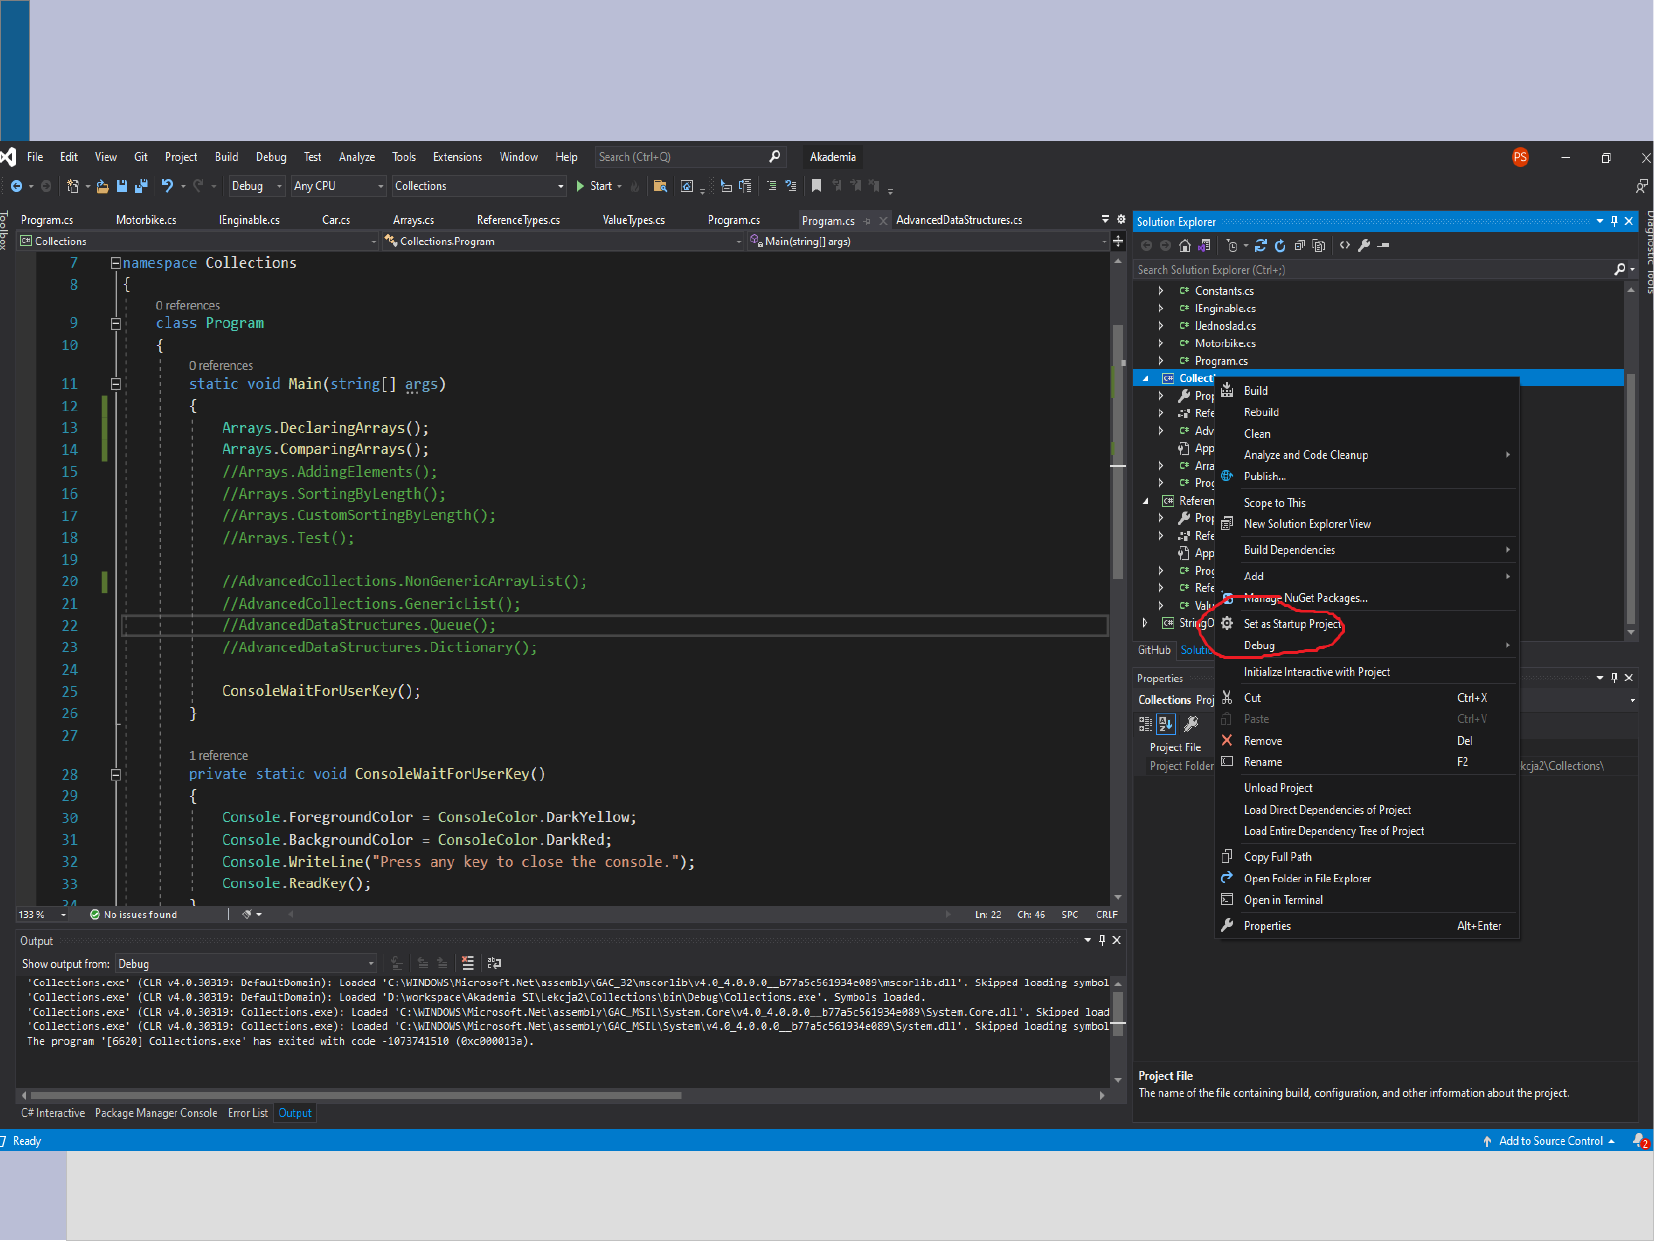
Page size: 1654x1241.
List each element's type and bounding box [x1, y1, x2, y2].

picture [0, 141, 1654, 1151]
